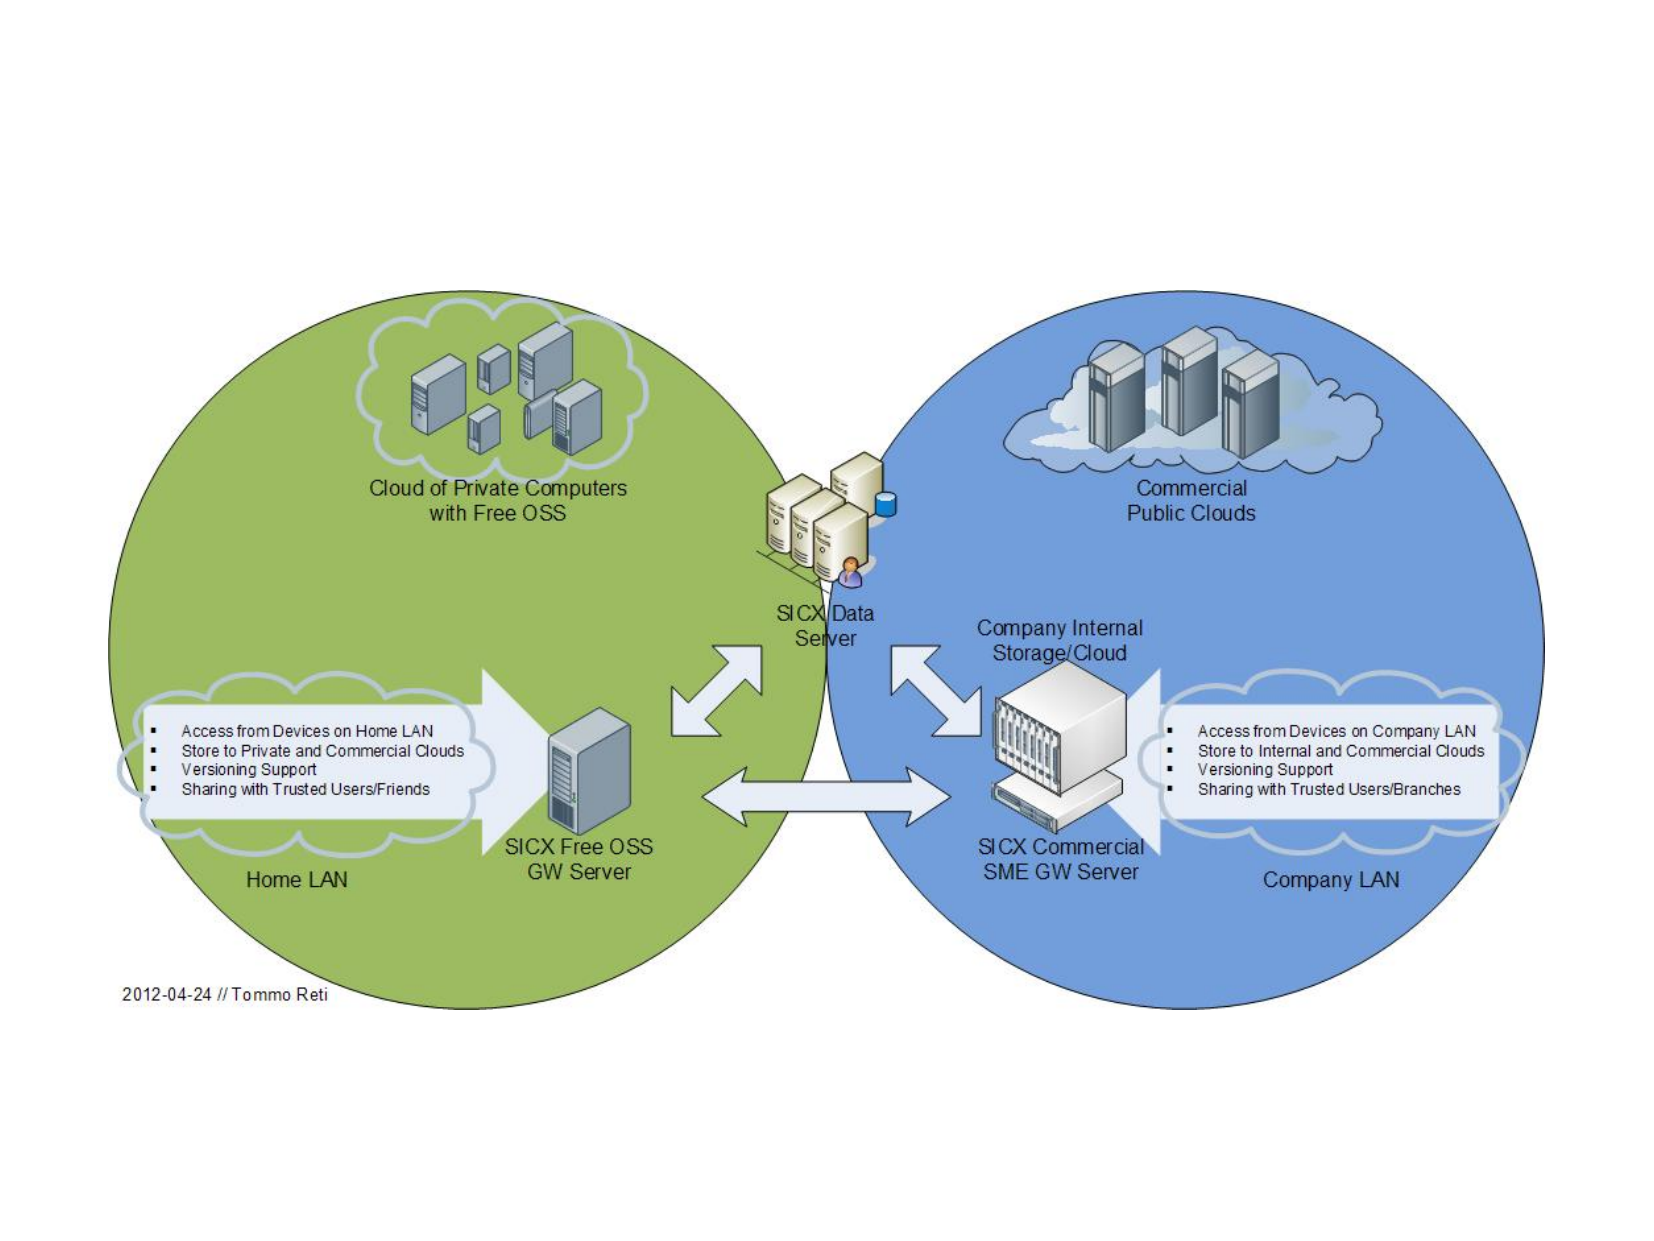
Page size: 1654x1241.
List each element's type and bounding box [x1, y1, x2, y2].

picture [108, 290, 1545, 1010]
